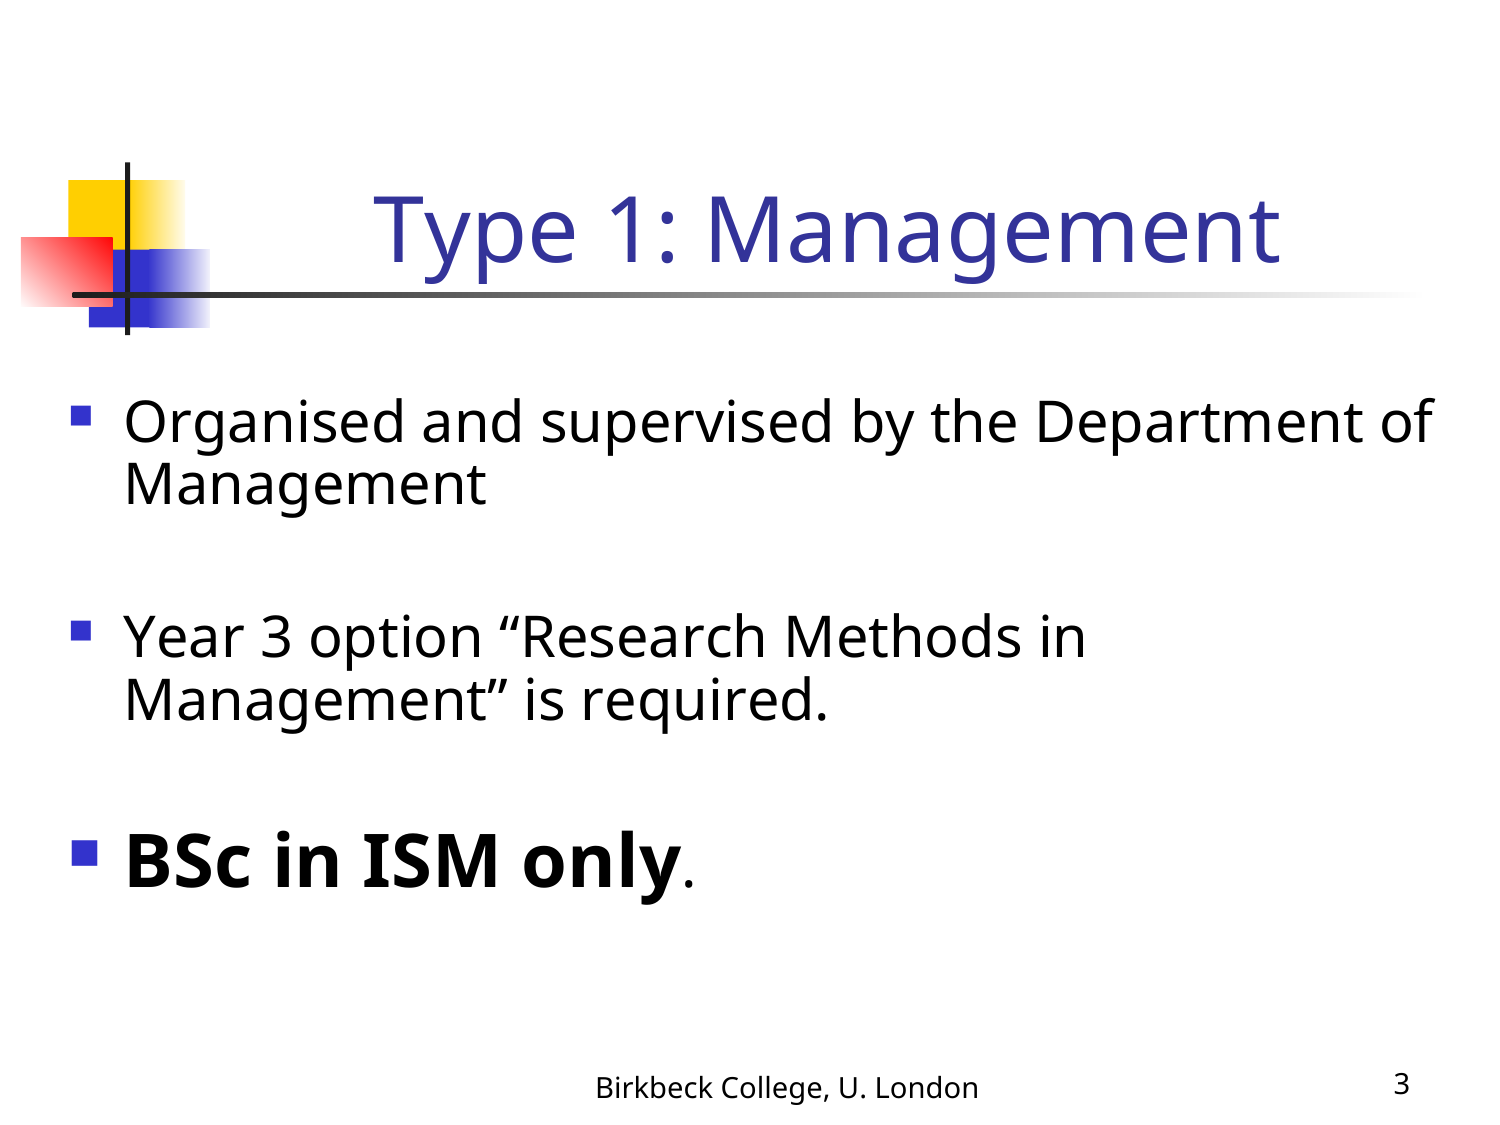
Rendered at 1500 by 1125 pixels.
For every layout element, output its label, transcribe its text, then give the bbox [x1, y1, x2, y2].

list Organised and supervised by the Department of Management Year 3 option “Research Methods in Management” is required. BSc in ISM only. [53, 385, 1459, 913]
text_box Birkbeck College, U. London [549, 1037, 1026, 1113]
text_box <number> [1112, 1037, 1426, 1113]
title Type 1: Management [188, 101, 1468, 289]
